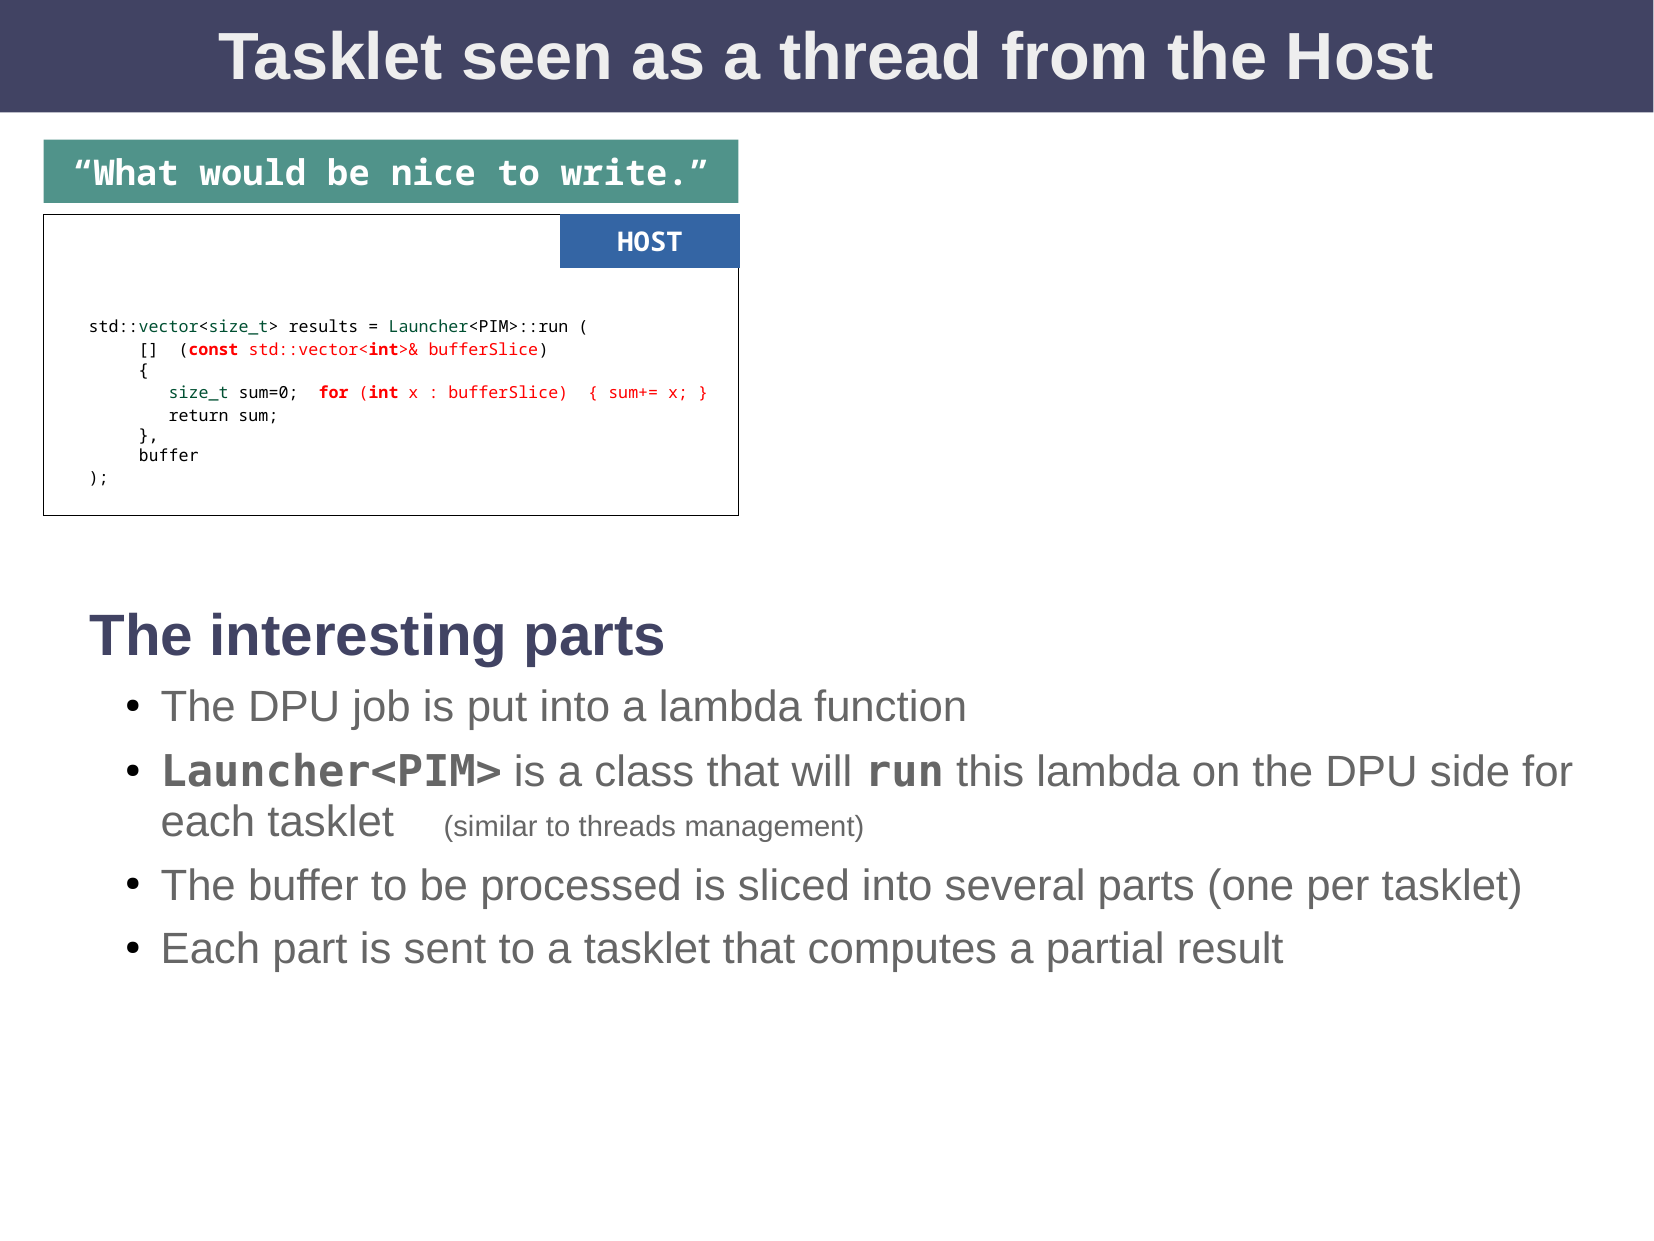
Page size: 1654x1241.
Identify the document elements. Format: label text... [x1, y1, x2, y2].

text_box Tasklet seen as a thread from the Host [0, 0, 1654, 113]
text_box HOST [560, 214, 740, 268]
text_box “What would be nice to write.” [43, 139, 739, 203]
text_box The interesting parts The DPU job is put into a lambda function Launcher<PIM> is a class that will run this lambda on the DPU side for each tasklet (similar to threads management) The buffer to be processed is sliced into several parts (one per tasklet) Each part is sent to a tasklet that computes a partial result [75, 595, 1619, 1093]
text_box std::vector<size_t> results = Launcher<PIM>::run ( [] (const std::vector<int>& bufferSlice) { size_t sum=0; for (int x : bufferSlice) { sum+= x; } return sum; }, buffer ); [43, 214, 739, 516]
